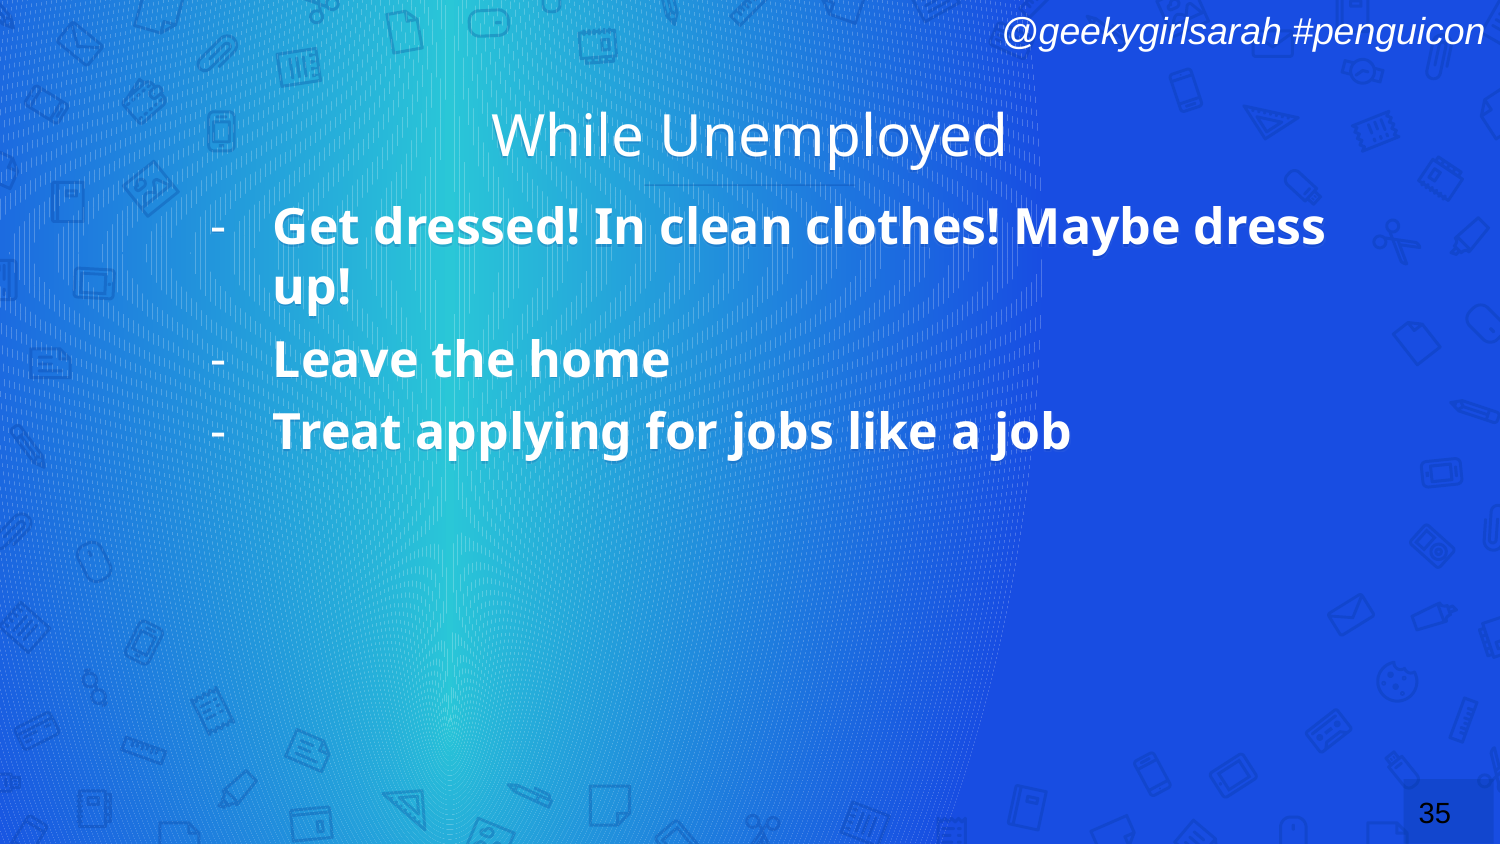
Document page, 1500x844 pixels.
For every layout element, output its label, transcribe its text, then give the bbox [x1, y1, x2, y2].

title While Unemployed [61, 61, 1439, 184]
slide_number <number> [1403, 779, 1494, 844]
list Get dressed! In clean clothes! Maybe dress up! Leave the home Treat applying for jobs like a job [182, 179, 1388, 722]
